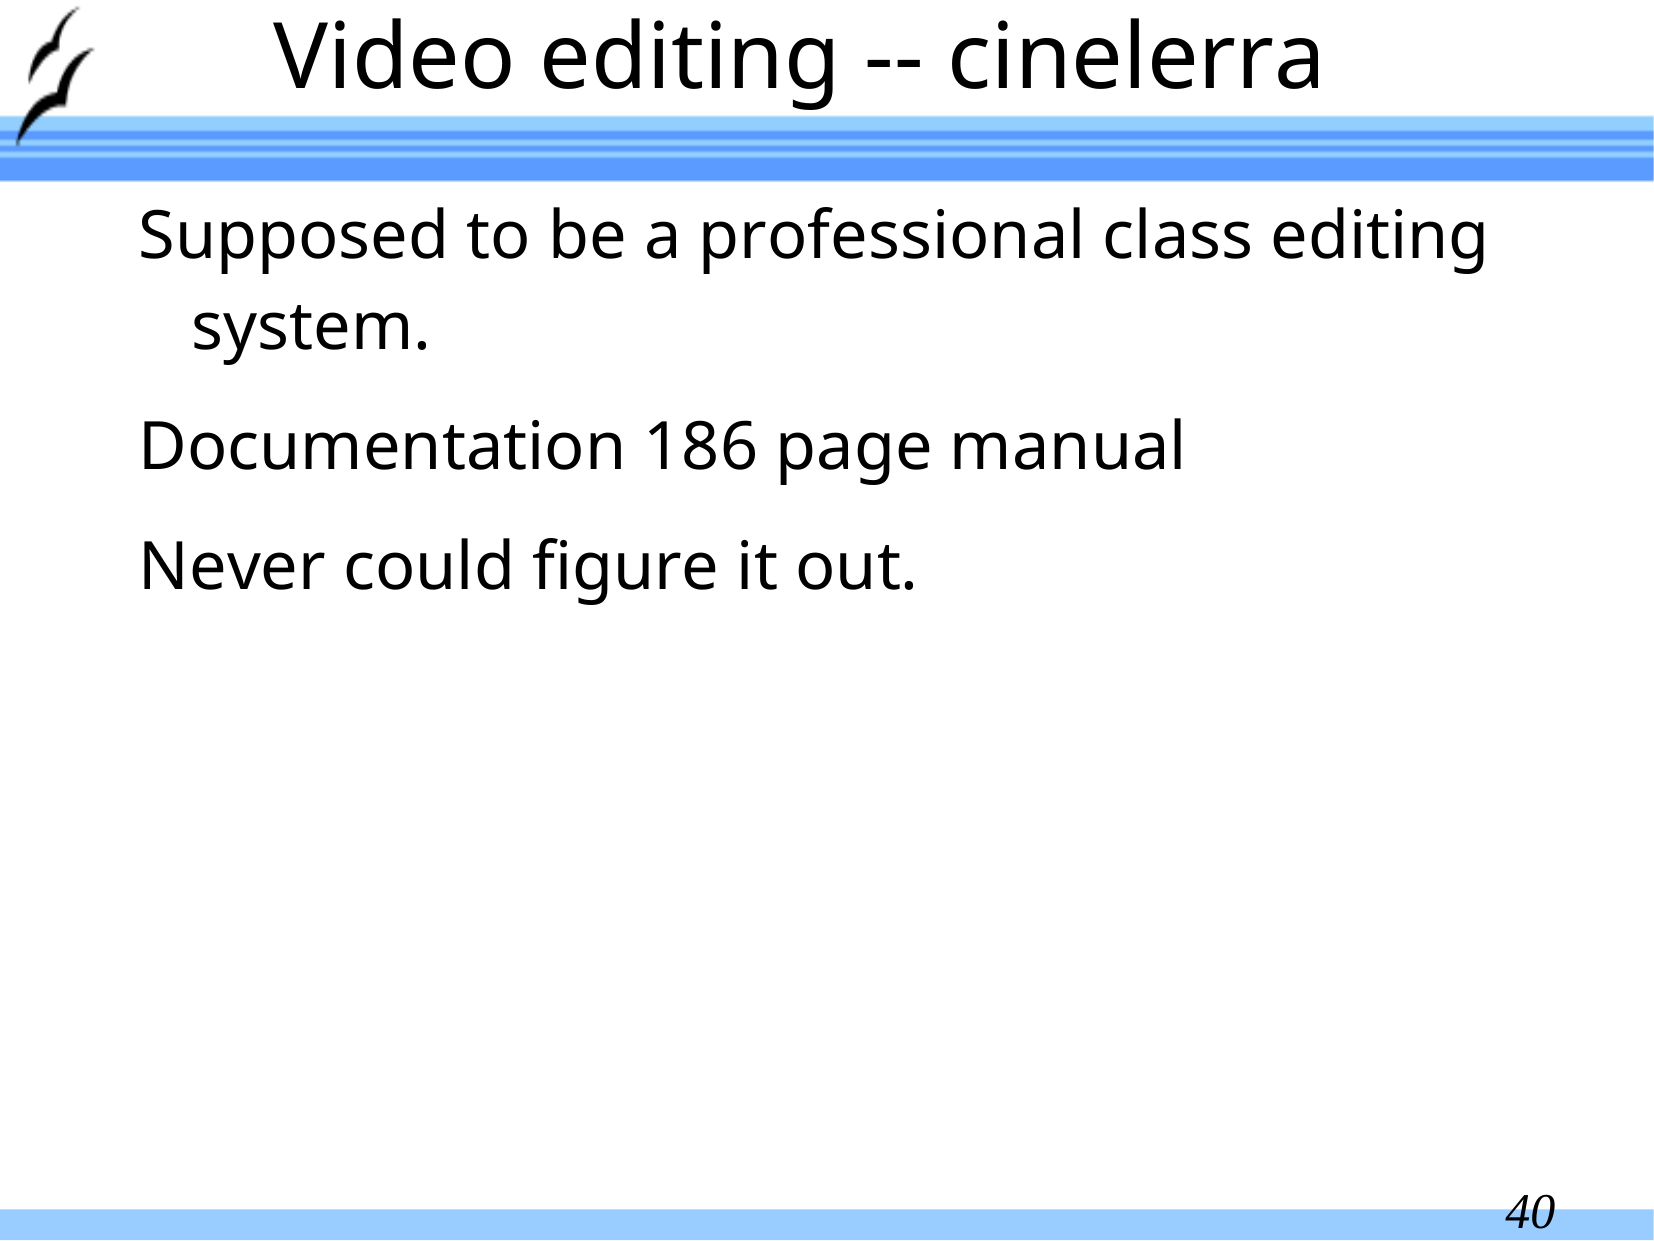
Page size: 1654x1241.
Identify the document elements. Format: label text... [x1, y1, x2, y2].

title Video editing -- cinelerra [94, 0, 1507, 121]
picture [0, 0, 1654, 188]
list Supposed to be a professional class editing system. Documentation 186 page manual Never could figure it out. [120, 187, 1533, 1195]
